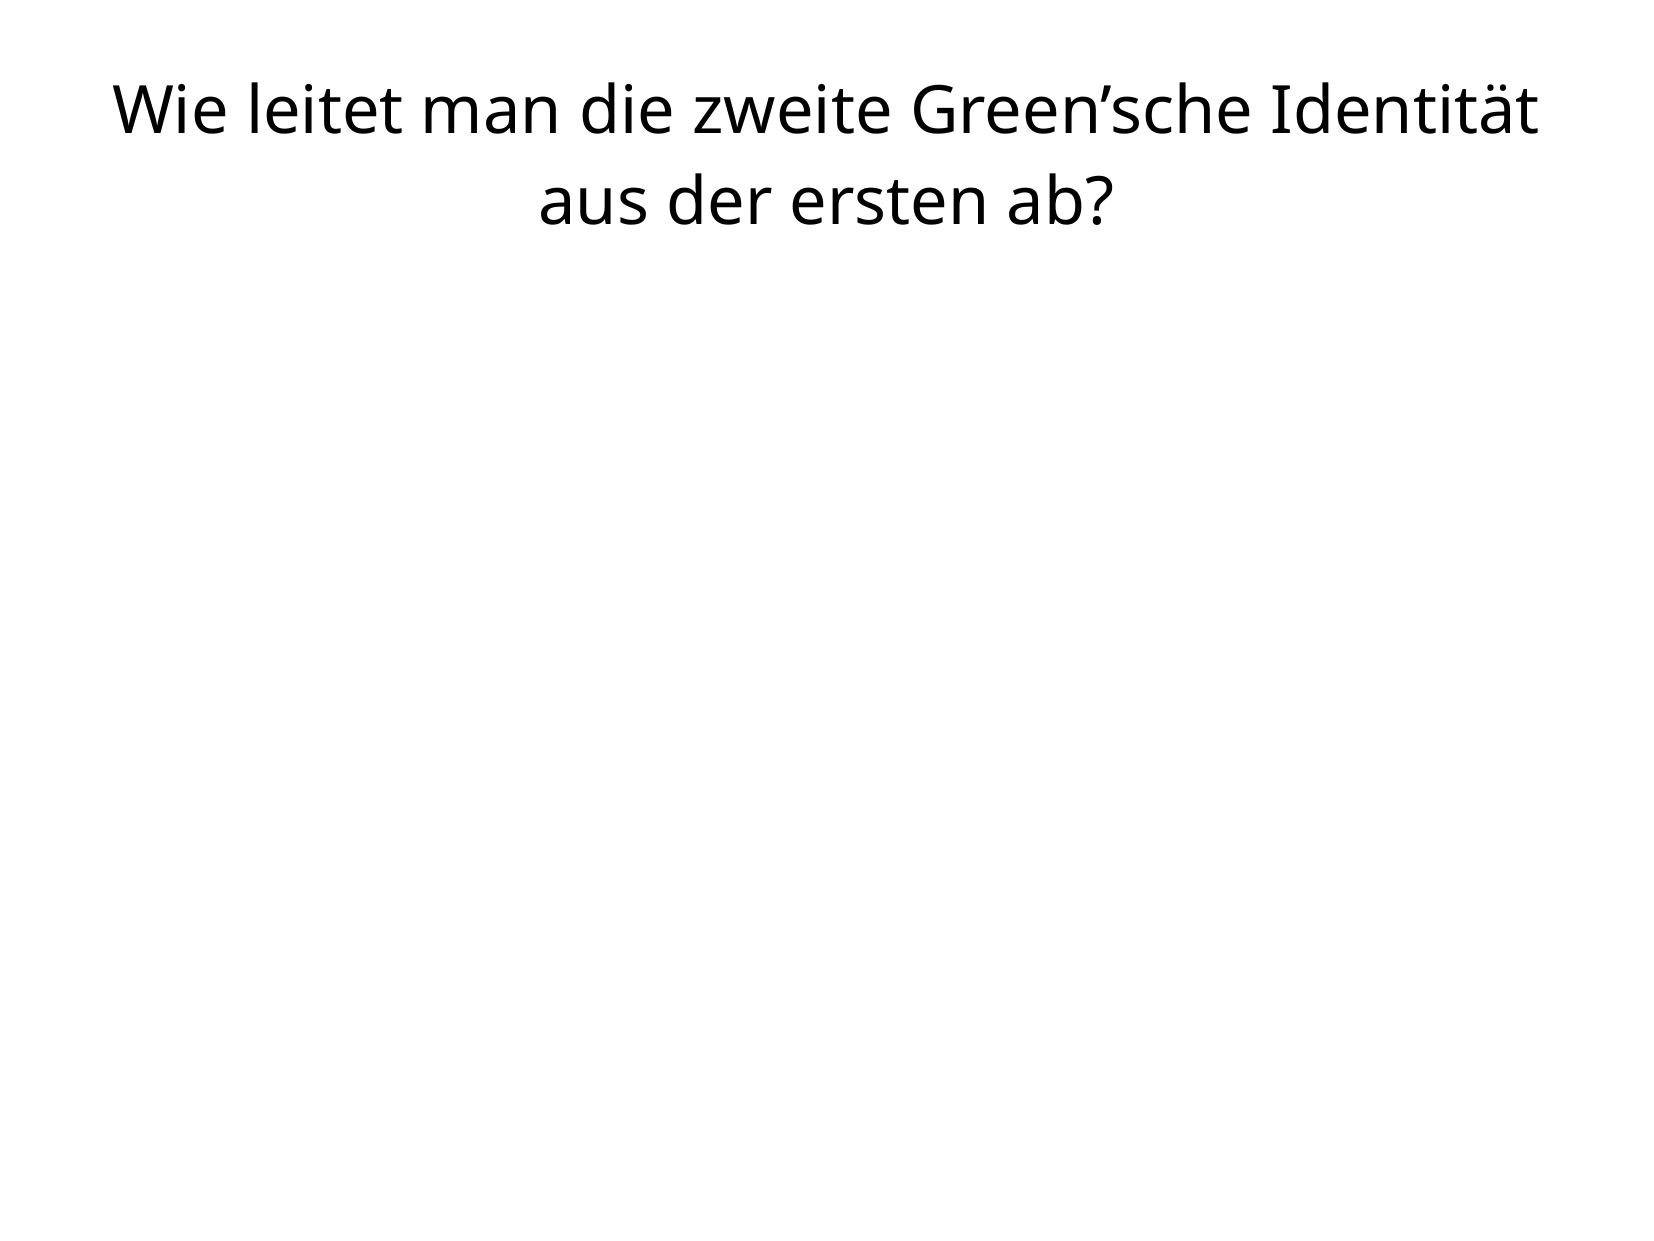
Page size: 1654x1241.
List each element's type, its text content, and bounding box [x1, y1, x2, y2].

title Wie leitet man die zweite Green’sche Identität aus der ersten ab? [82, 49, 1571, 257]
